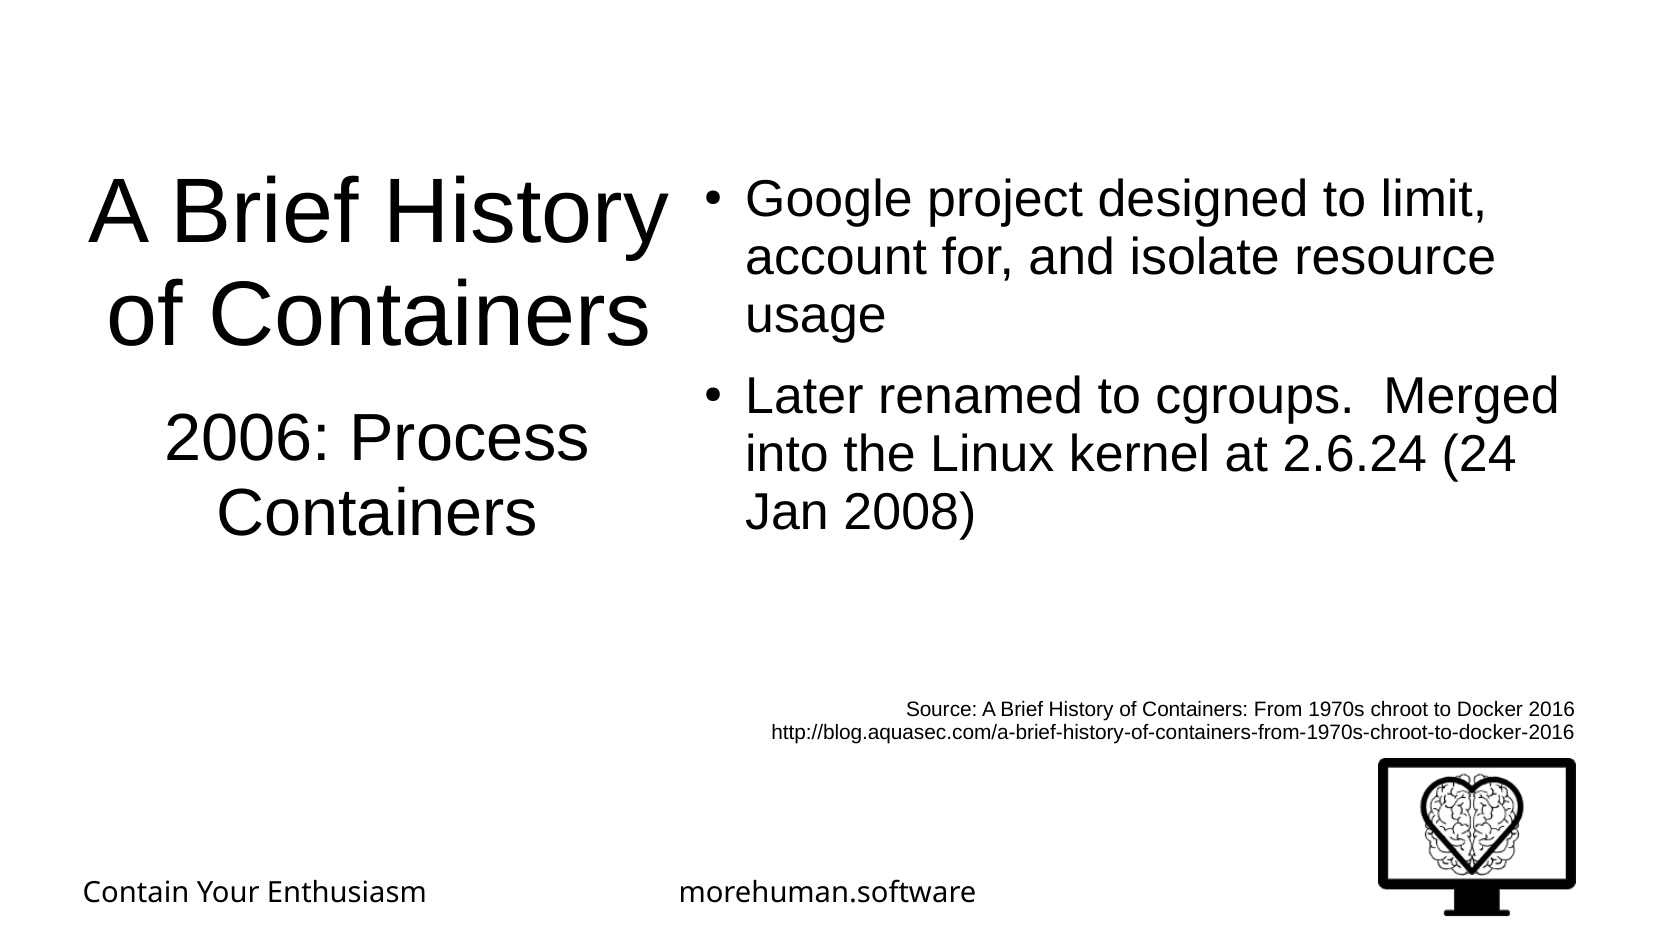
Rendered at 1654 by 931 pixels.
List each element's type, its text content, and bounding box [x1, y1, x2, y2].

picture [1378, 775, 1576, 925]
text_box Source: A Brief History of Containers: From 1970s chroot to Docker 2016 http://blog.aquasec.com/a-brief-history-of-containers-from-1970s-chroot-to-docker-2016 [734, 689, 1590, 775]
title A Brief History of Containers [83, 154, 676, 371]
text_box 2006: Process Containers [81, 400, 674, 705]
list Google project designed to limit, account for, and isolate resource usage Later renamed to cgroups. Merged into the Linux kernel at 2.6.24 (24 Jan 2008) [690, 169, 1572, 545]
